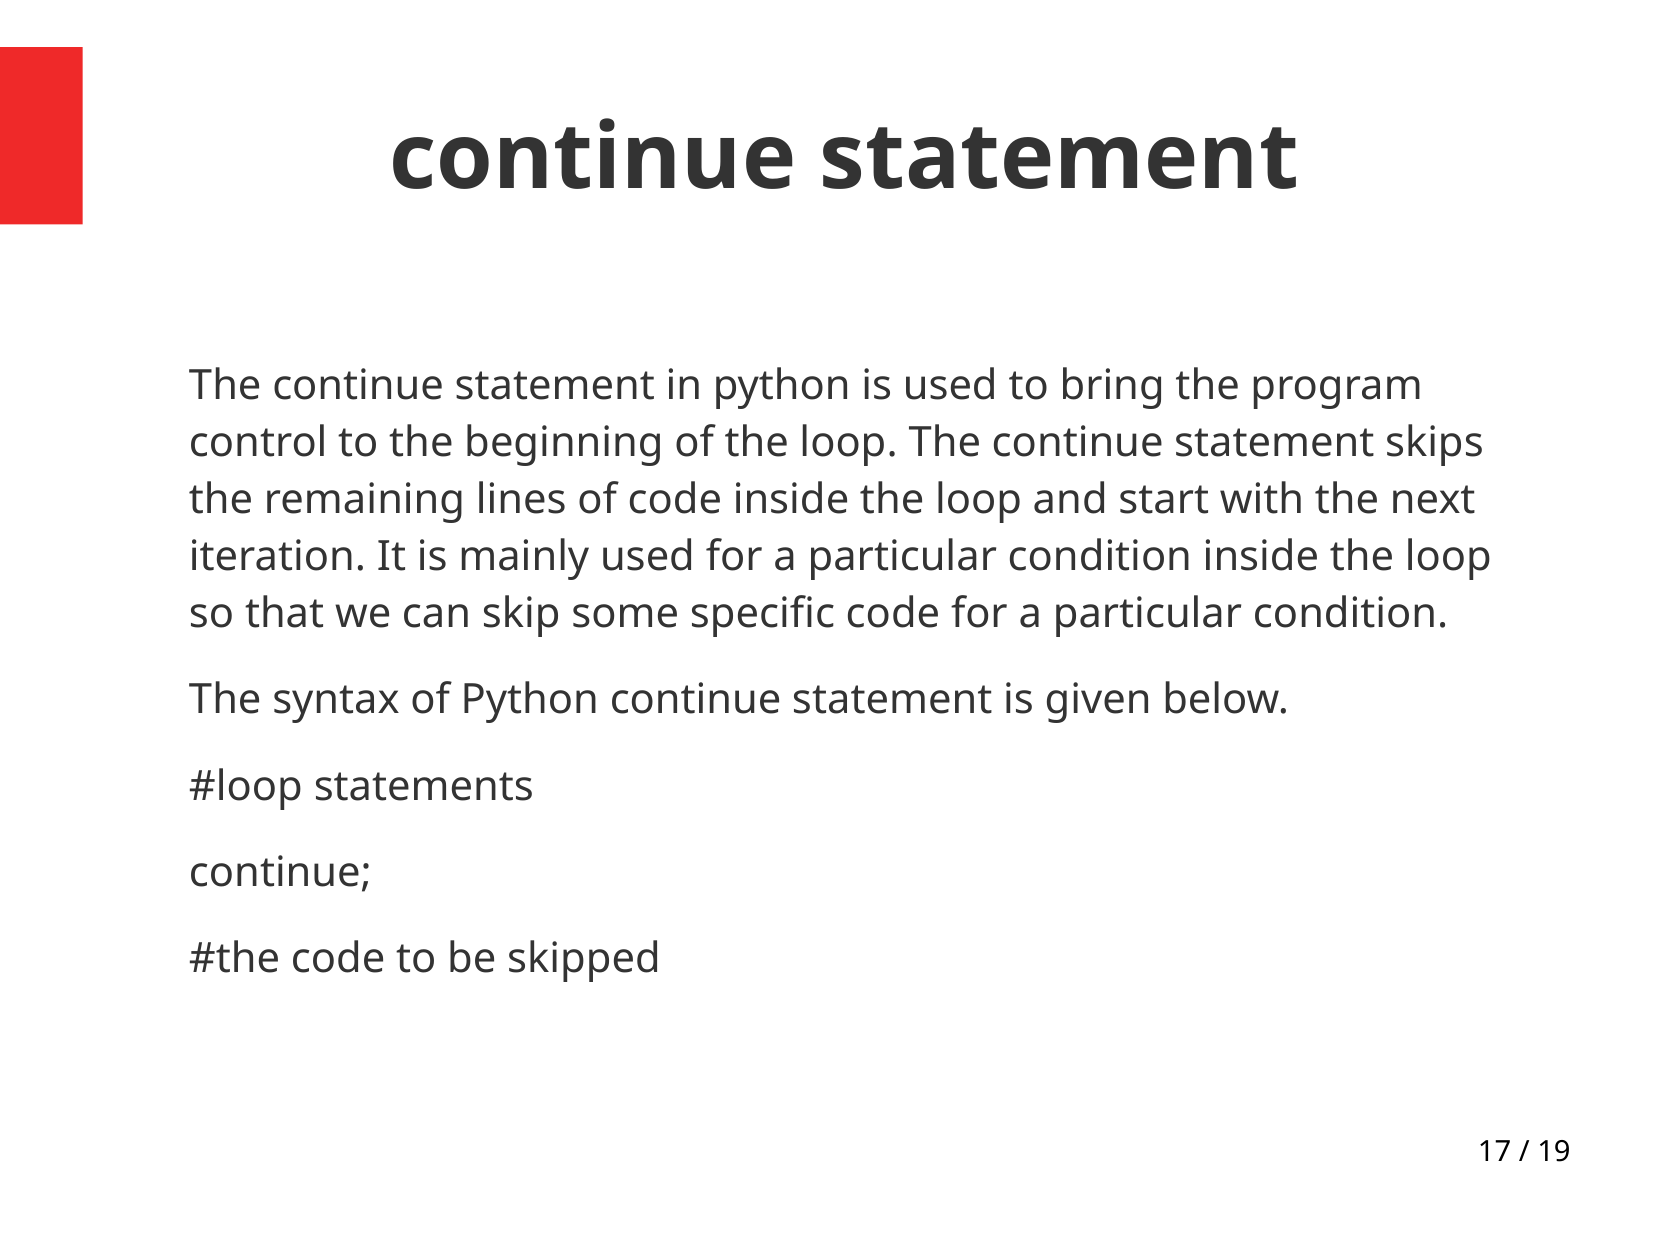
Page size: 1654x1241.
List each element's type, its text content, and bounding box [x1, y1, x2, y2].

title continue statement [118, 49, 1571, 257]
list The continue statement in python is used to bring the program control to the beginning of the loop. The continue statement skips the remaining lines of code inside the loop and start with the next iteration. It is mainly used for a particular condition inside the loop so that we can skip some specific code for a particular condition. The syntax of Python continue statement is given below. #loop statements continue; #the code to be skipped [118, 354, 1536, 1074]
